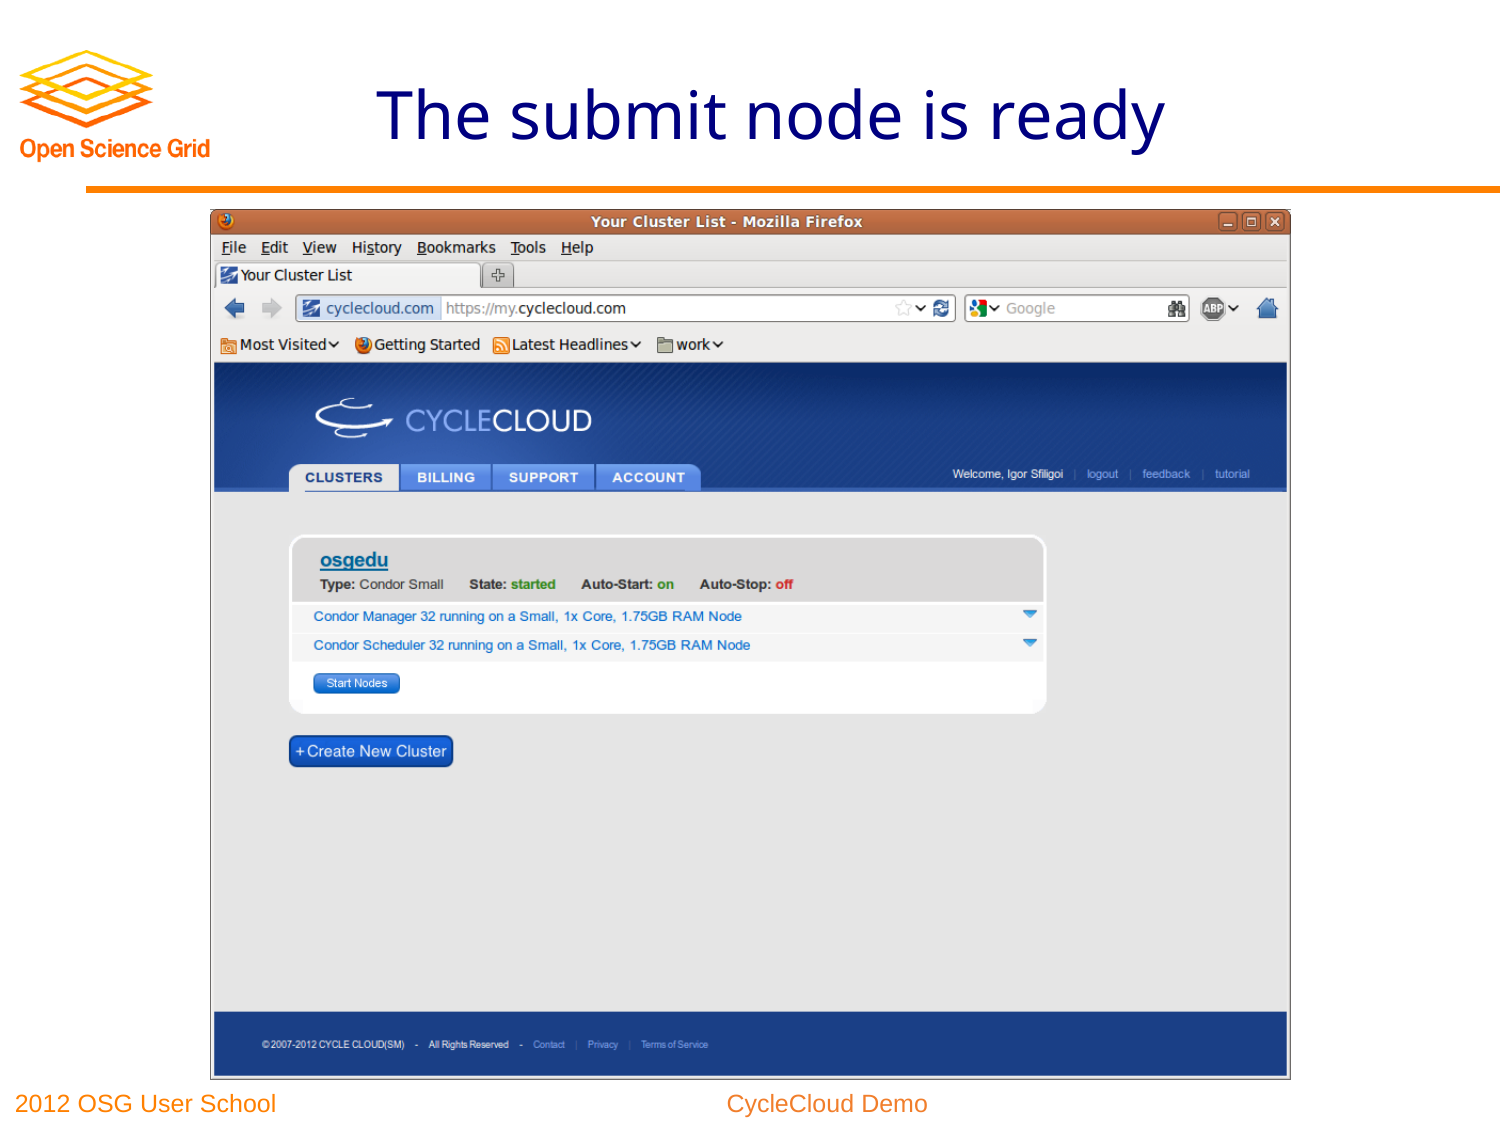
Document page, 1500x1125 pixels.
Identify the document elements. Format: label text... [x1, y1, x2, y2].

picture [0, 27, 201, 179]
title The submit node is ready [201, 18, 1342, 207]
picture [210, 209, 1291, 1081]
